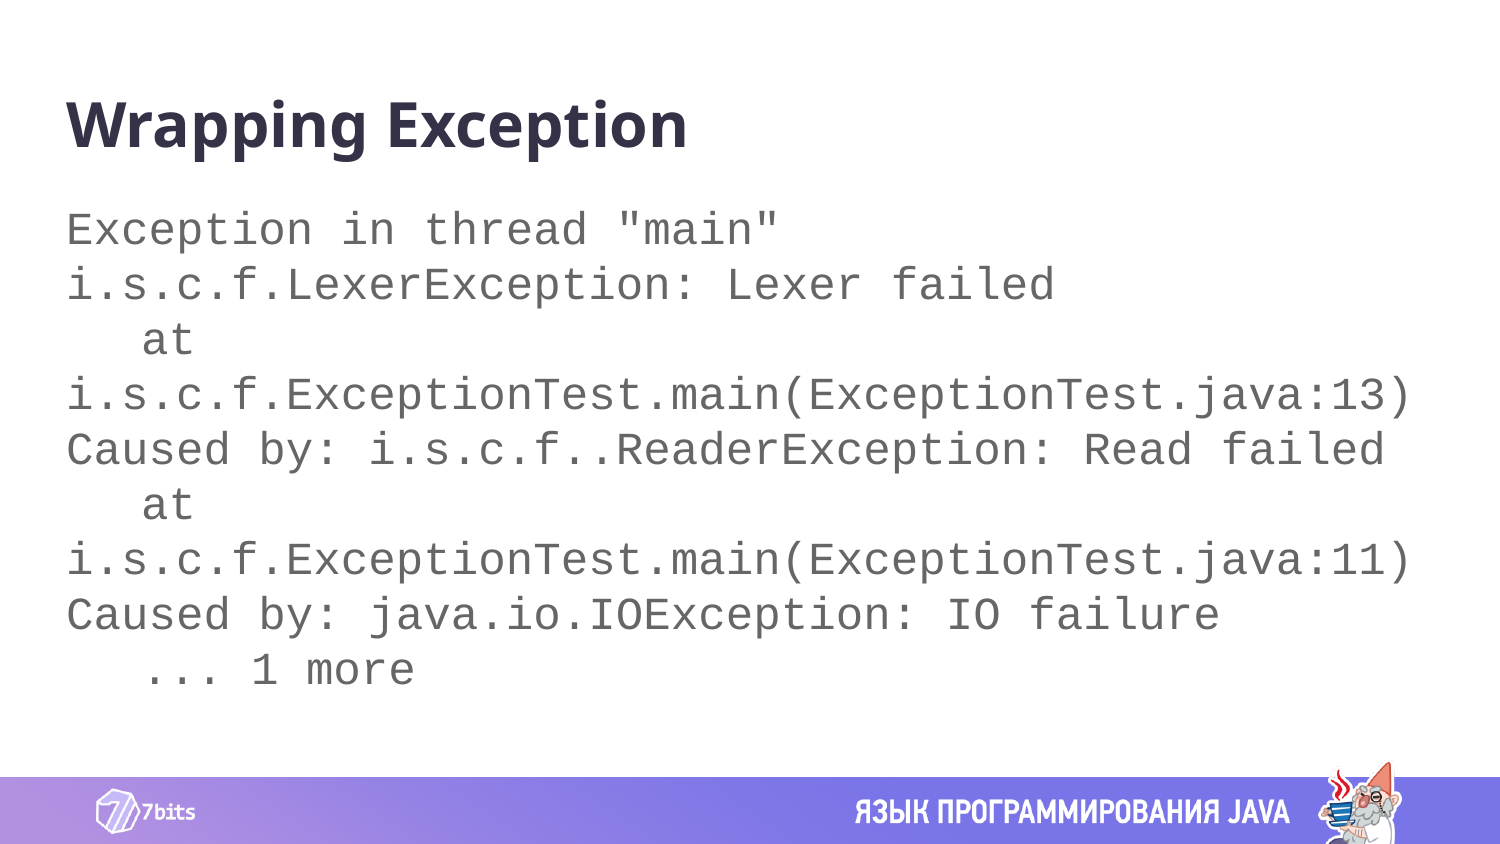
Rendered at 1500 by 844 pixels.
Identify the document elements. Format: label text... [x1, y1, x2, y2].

list Exception in thread "main" i.s.c.f.LexerException: Lexer failed at i.s.c.f.ExceptionTest.main(ExceptionTest.java:13) Caused by: i.s.c.f..ReaderException: Read failed at i.s.c.f.ExceptionTest.main(ExceptionTest.java:11) Caused by: java.io.IOException: IO failure ... 1 more [51, 184, 1449, 745]
title Wrapping Exception [51, 69, 1449, 164]
picture [0, 717, 1500, 844]
